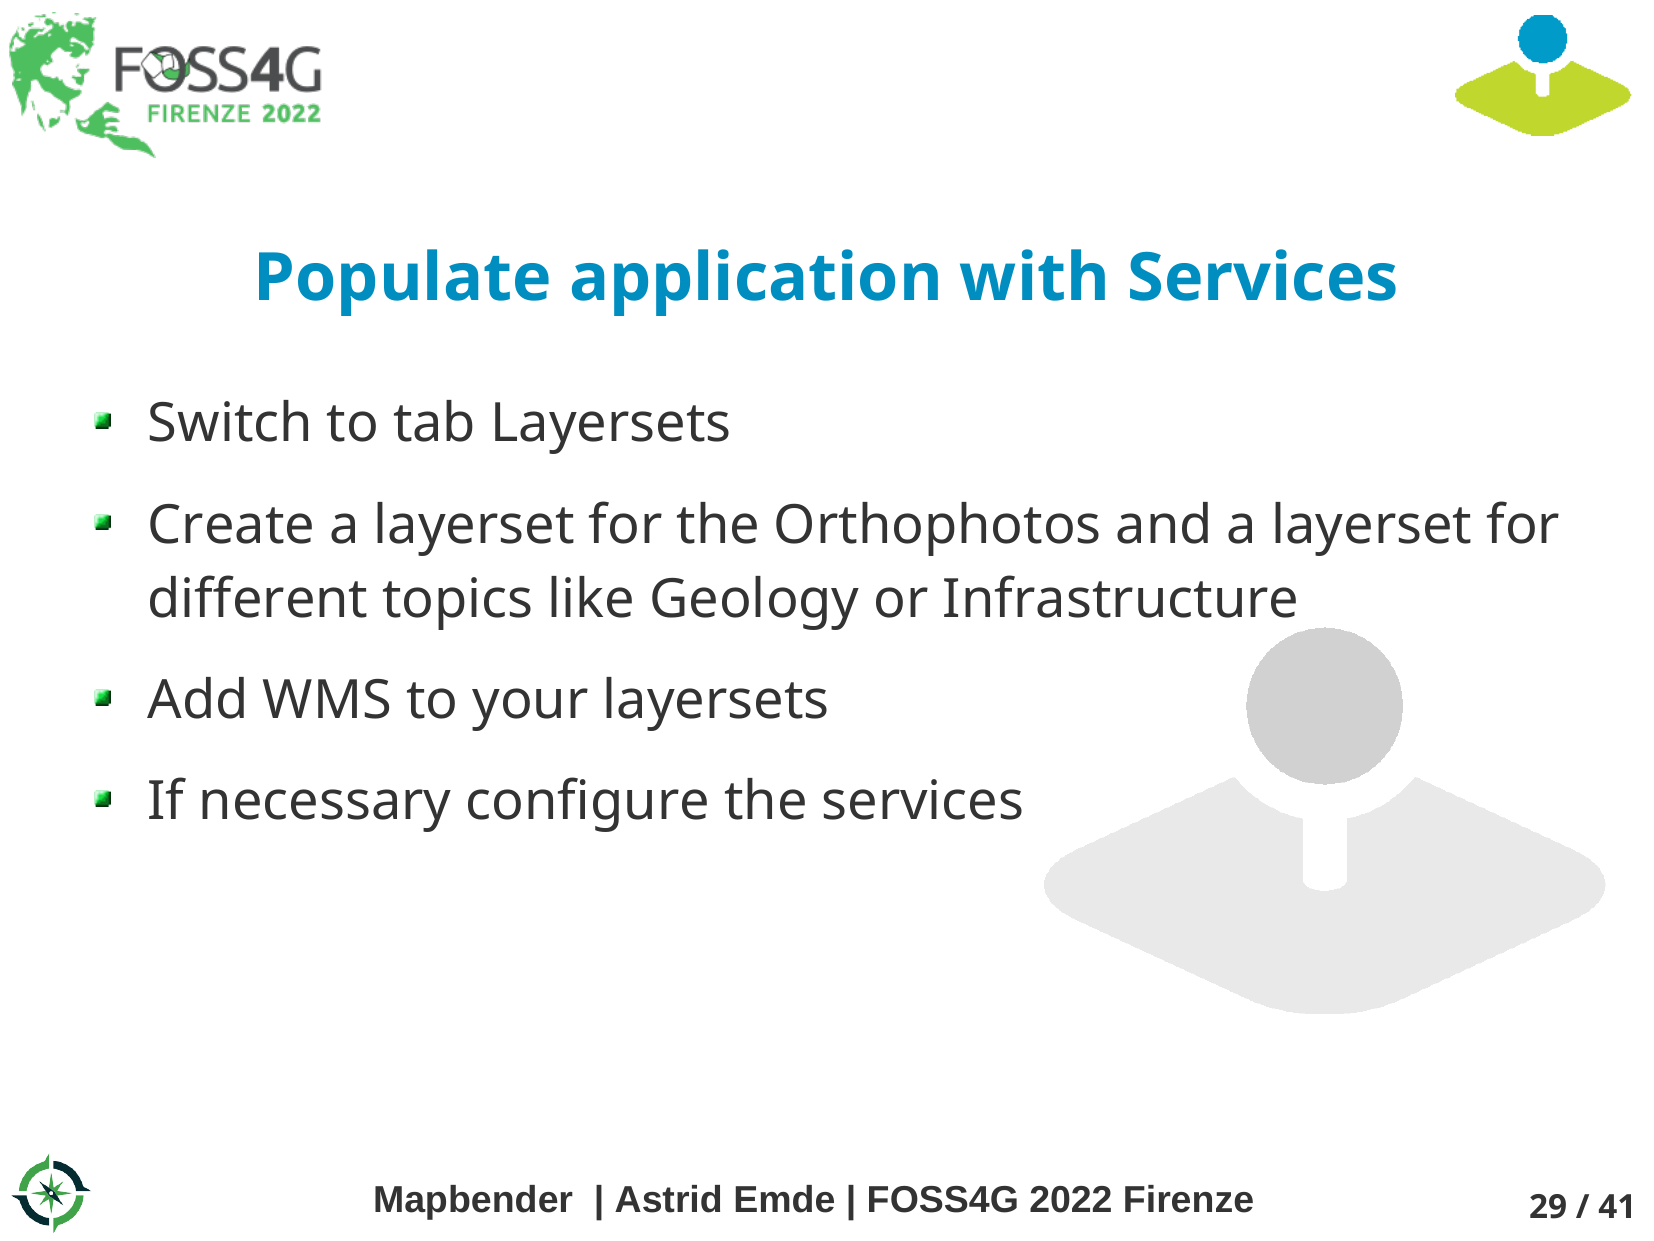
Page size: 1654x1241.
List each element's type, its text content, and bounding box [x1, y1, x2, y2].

picture [0, 12, 376, 158]
title Populate application with Services [82, 188, 1571, 361]
picture [10, 1152, 92, 1234]
picture [1455, 15, 1633, 136]
list Switch to tab Layersets Create a layerset for the Orthophotos and a layerset for different topics like Geology or Infrastructure Add WMS to your layersets If necessary configure the services [76, 383, 1565, 1188]
